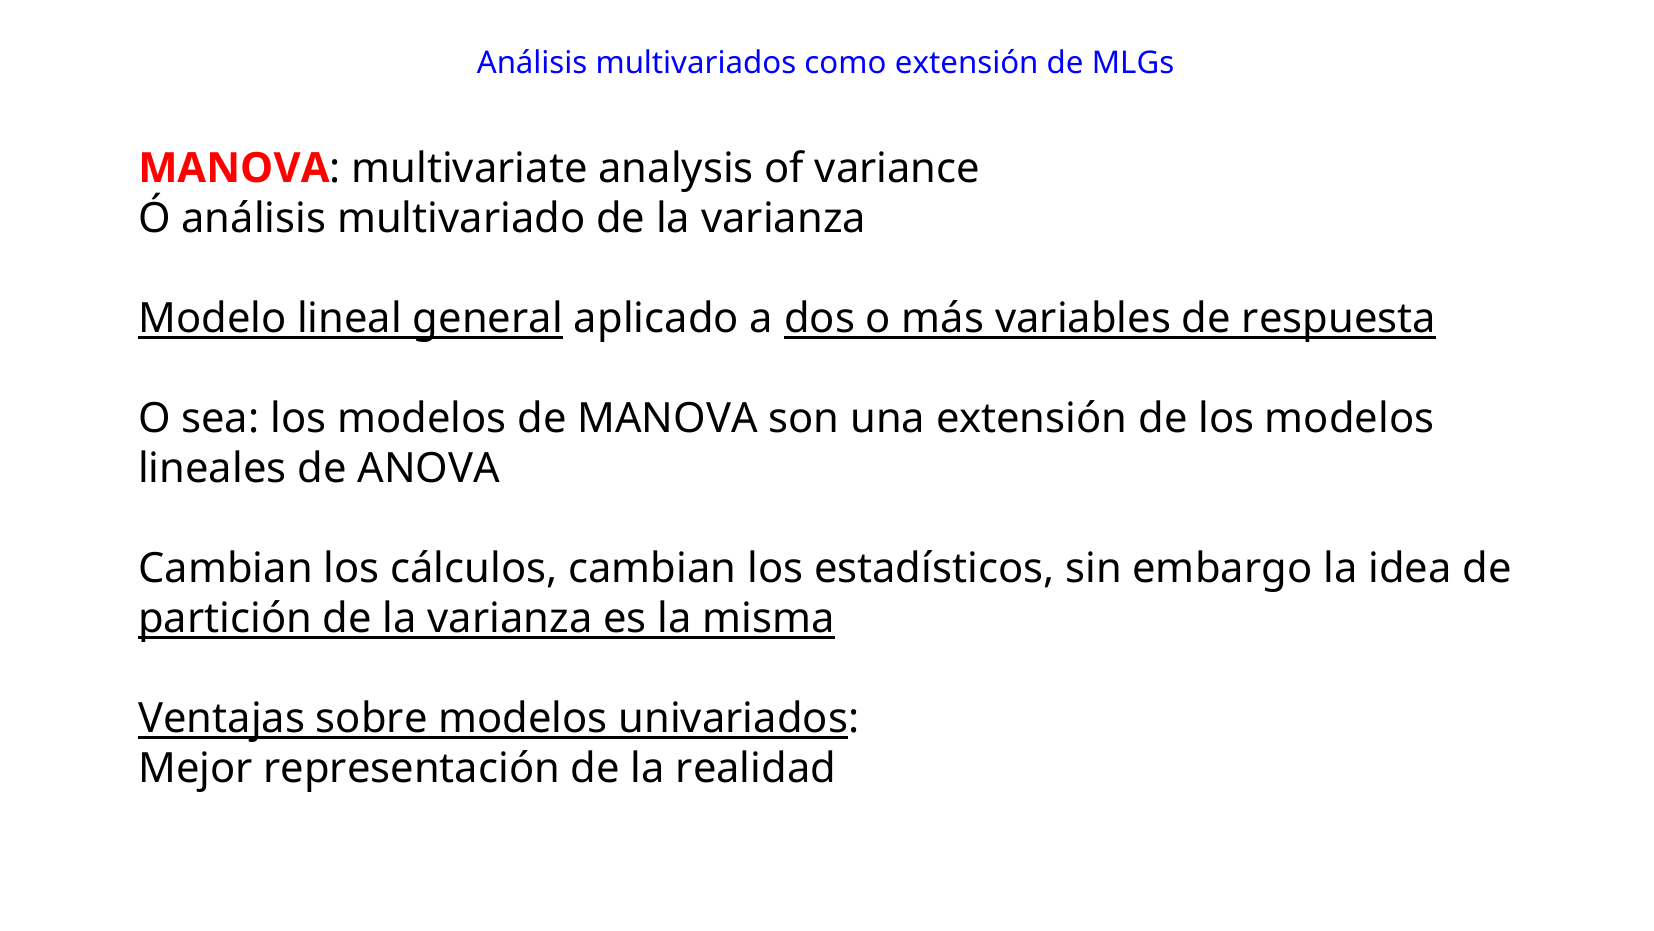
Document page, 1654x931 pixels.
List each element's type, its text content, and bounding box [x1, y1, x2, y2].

text_box Análisis multivariados como extensión de MLGs [462, 35, 1191, 88]
text_box MANOVA: multivariate analysis of variance Ó análisis multivariado de la varianza Modelo lineal general aplicado a dos o más variables de respuesta O sea: los modelos de MANOVA son una extensión de los modelos lineales de ANOVA Cambian los cálculos, cambian los estadísticos, sin embargo la idea de partición de la varianza es la misma Ventajas sobre modelos univariados: Mejor representación de la realidad [123, 132, 1609, 849]
